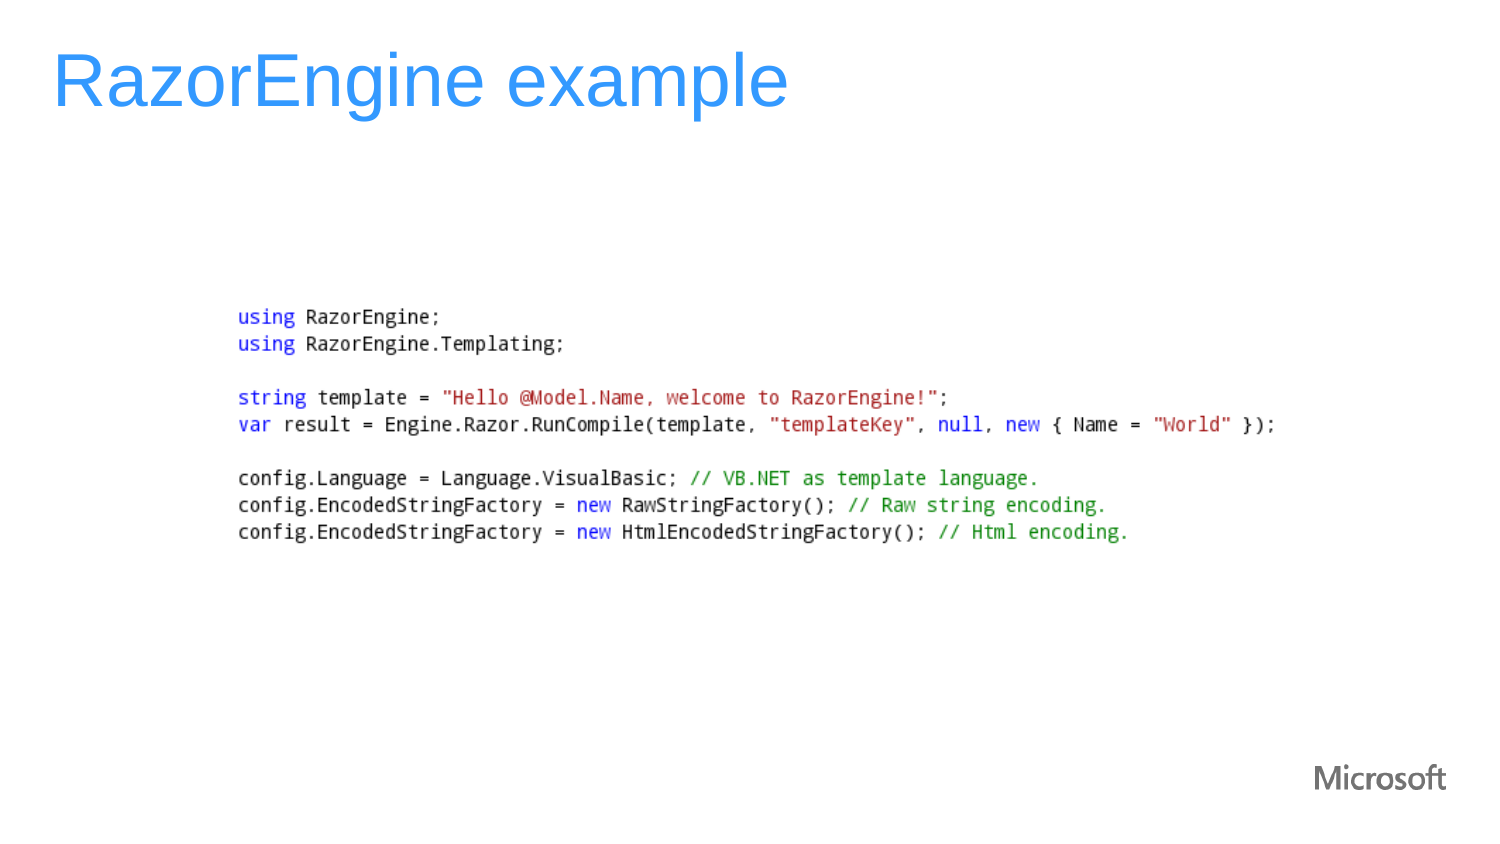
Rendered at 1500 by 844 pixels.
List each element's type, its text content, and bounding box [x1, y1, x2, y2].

picture [1315, 764, 1500, 844]
text_box RazorEngine example [37, 23, 1439, 674]
picture [227, 300, 1312, 556]
